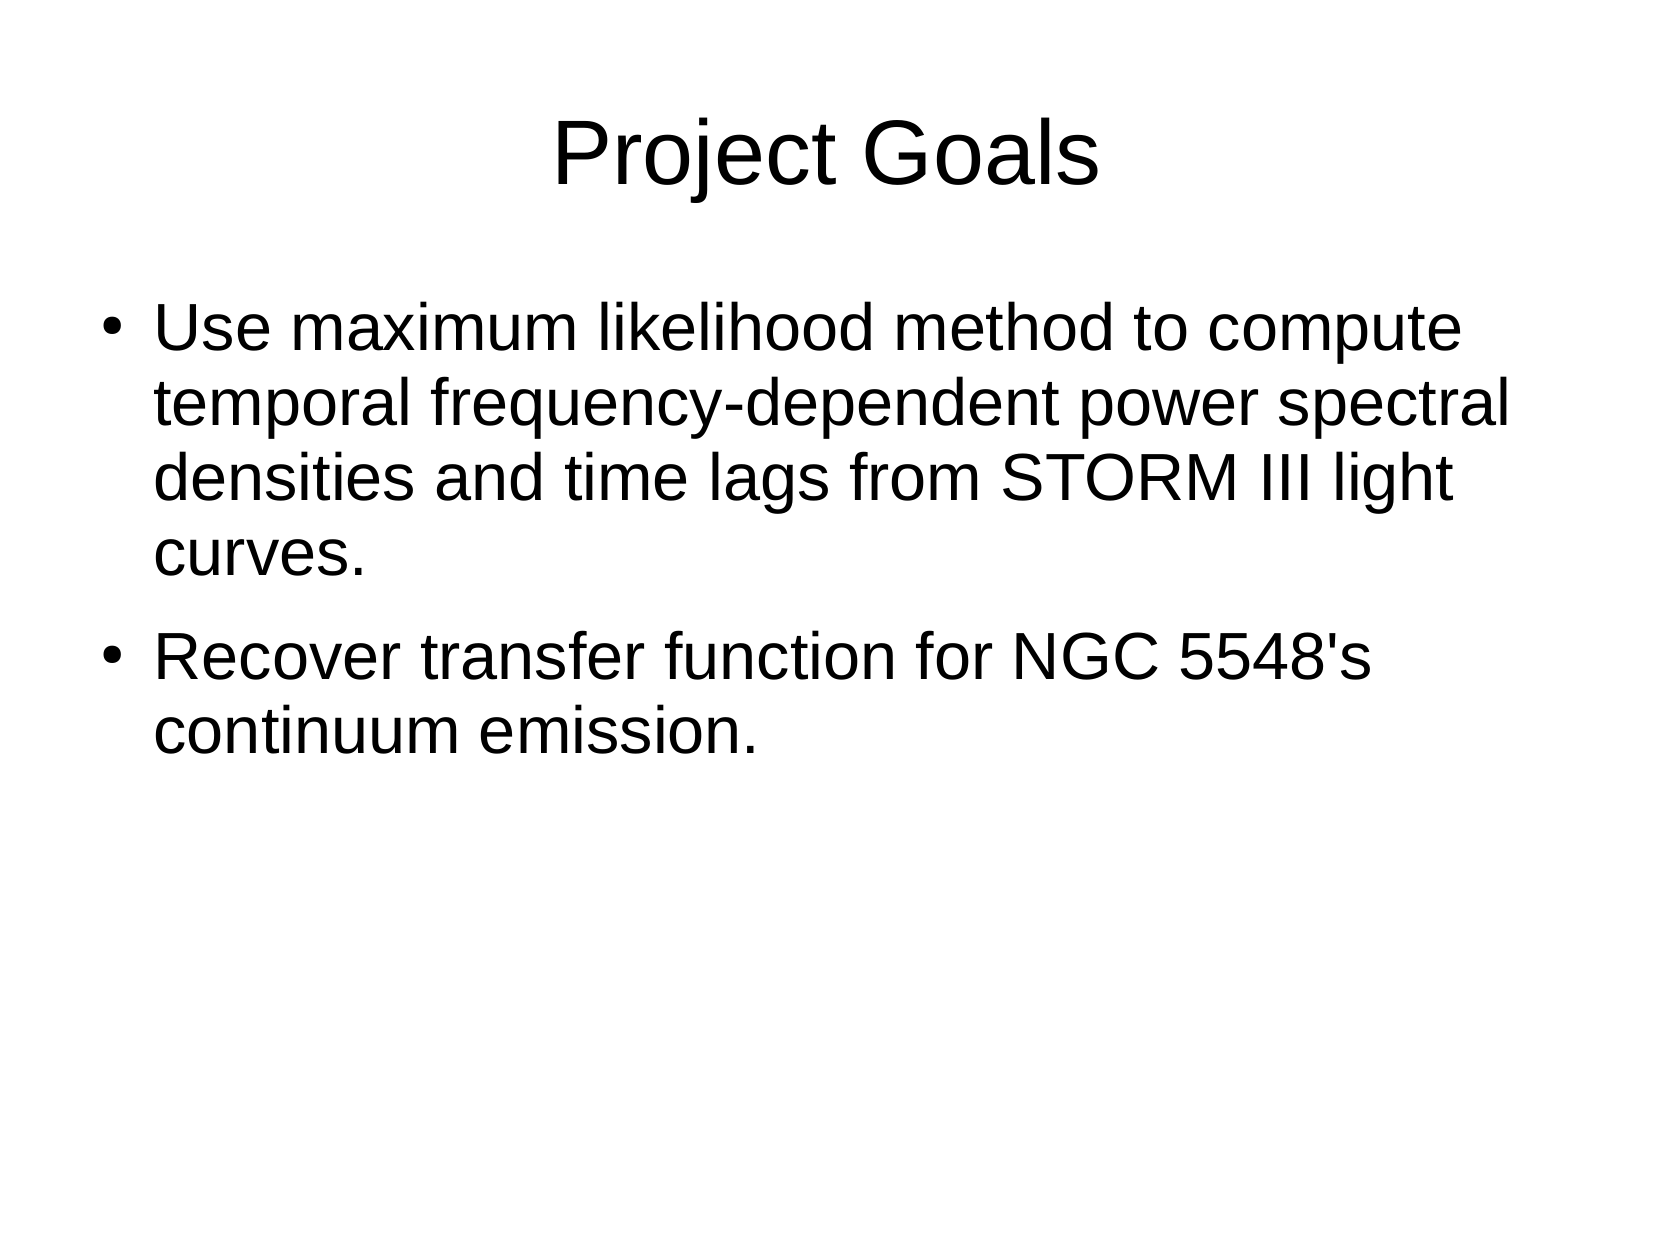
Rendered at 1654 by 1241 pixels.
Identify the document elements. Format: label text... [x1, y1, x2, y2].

title Project Goals [82, 49, 1571, 257]
list Use maximum likelihood method to compute temporal frequency-dependent power spectral densities and time lags from STORM III light curves. Recover transfer function for NGC 5548's continuum emission. [82, 290, 1571, 1010]
